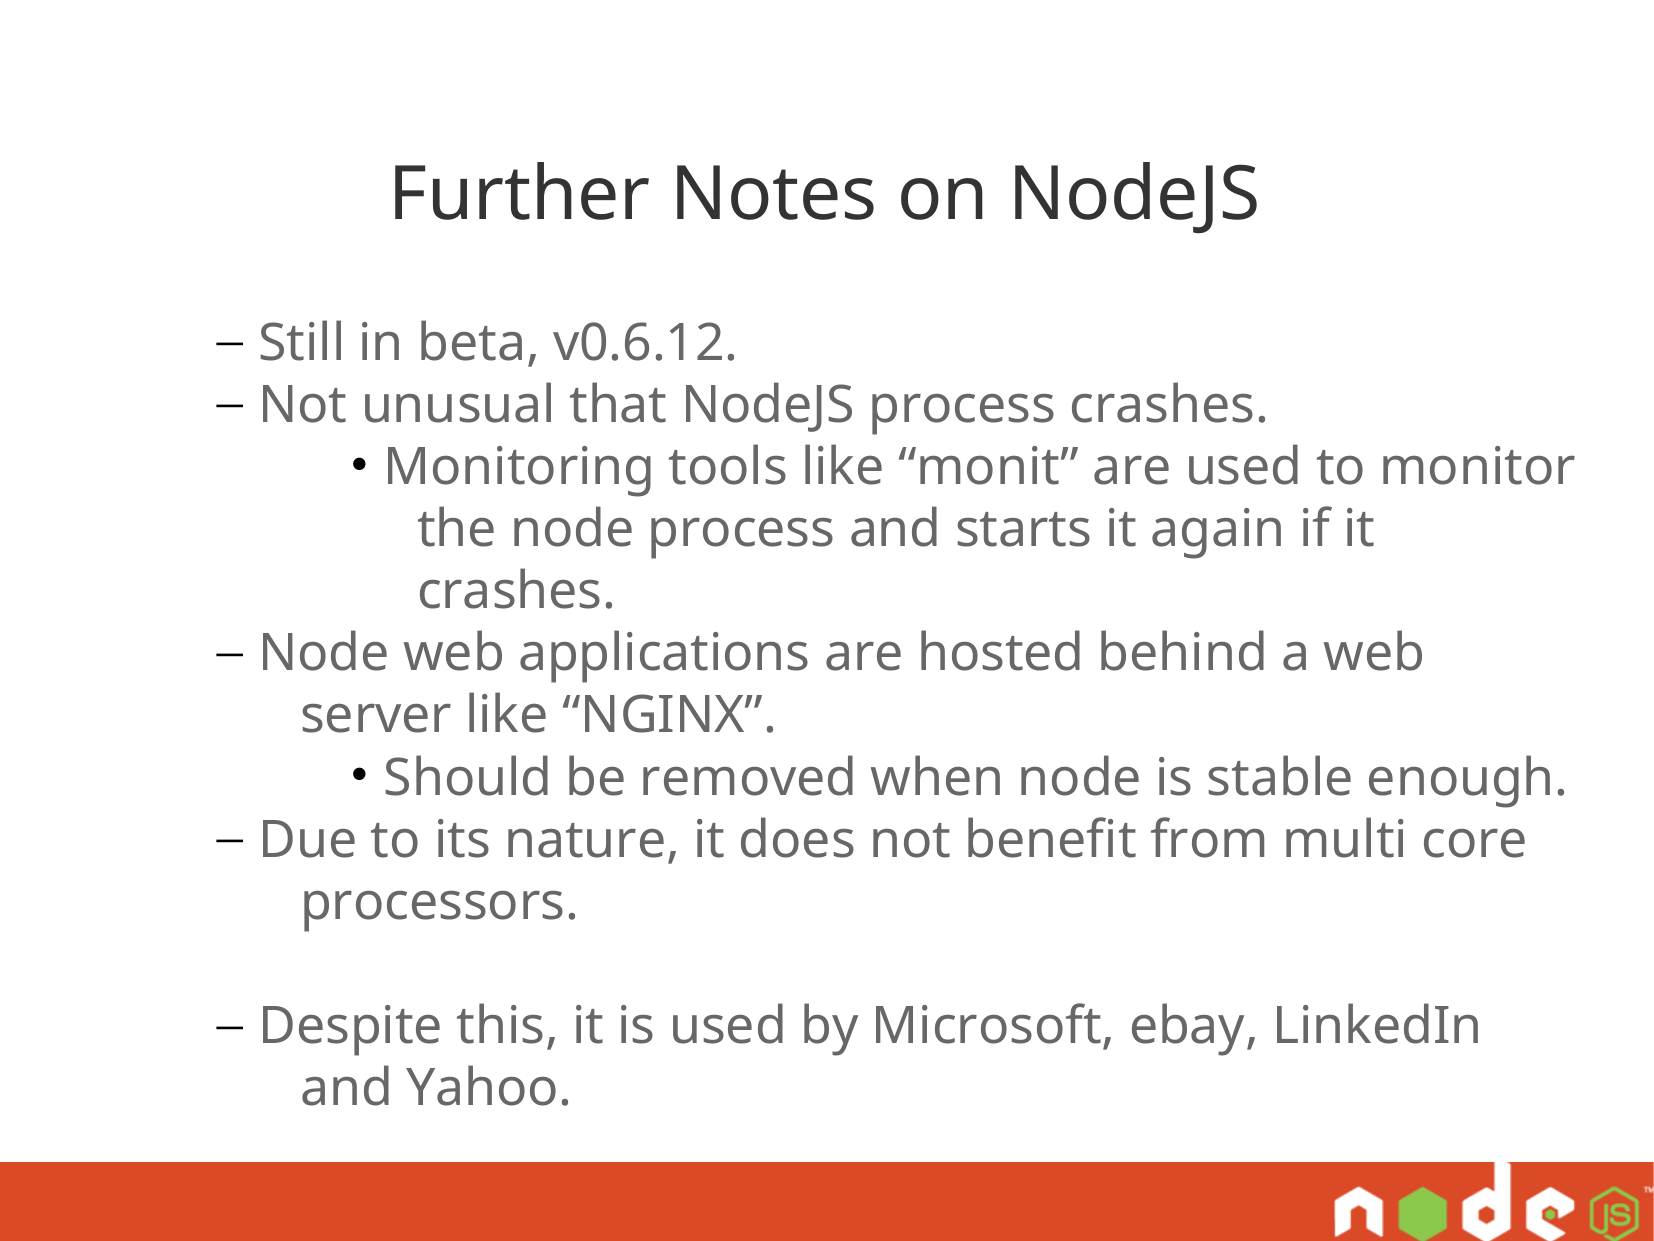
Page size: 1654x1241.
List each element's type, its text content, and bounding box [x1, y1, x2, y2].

list Still in beta, v0.6.12. Not unusual that NodeJS process crashes. Monitoring tools like “monit” are used to monitor the node process and starts it again if it crashes. Node web applications are hosted behind a web server like “NGINX”. Should be removed when node is stable enough. Due to its nature, it does not benefit from multi core processors. Despite this, it is used by Microsoft, ebay, LinkedIn and Yahoo. [75, 300, 1587, 1163]
title Further Notes on NodeJS [112, 52, 1538, 300]
picture [0, 1156, 1654, 1241]
